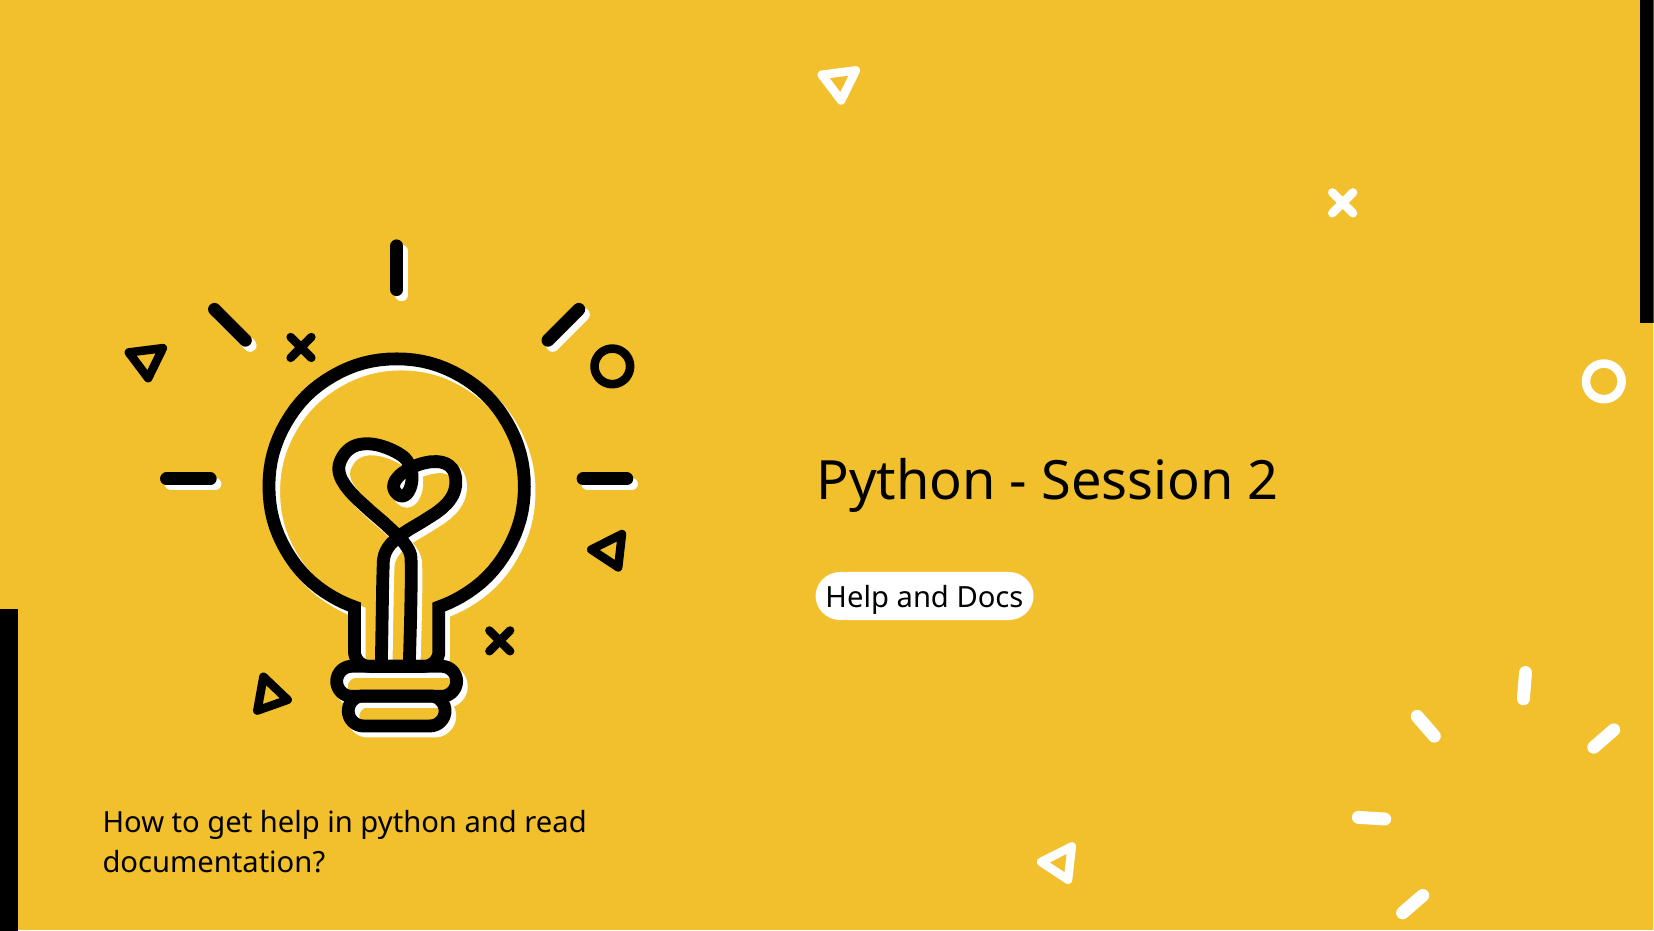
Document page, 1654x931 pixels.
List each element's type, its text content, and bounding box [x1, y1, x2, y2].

title Python - Session 2 [816, 404, 1454, 553]
text_box Help and Docs [815, 571, 1034, 621]
text_box How to get help in python and read documentation? [102, 800, 763, 881]
